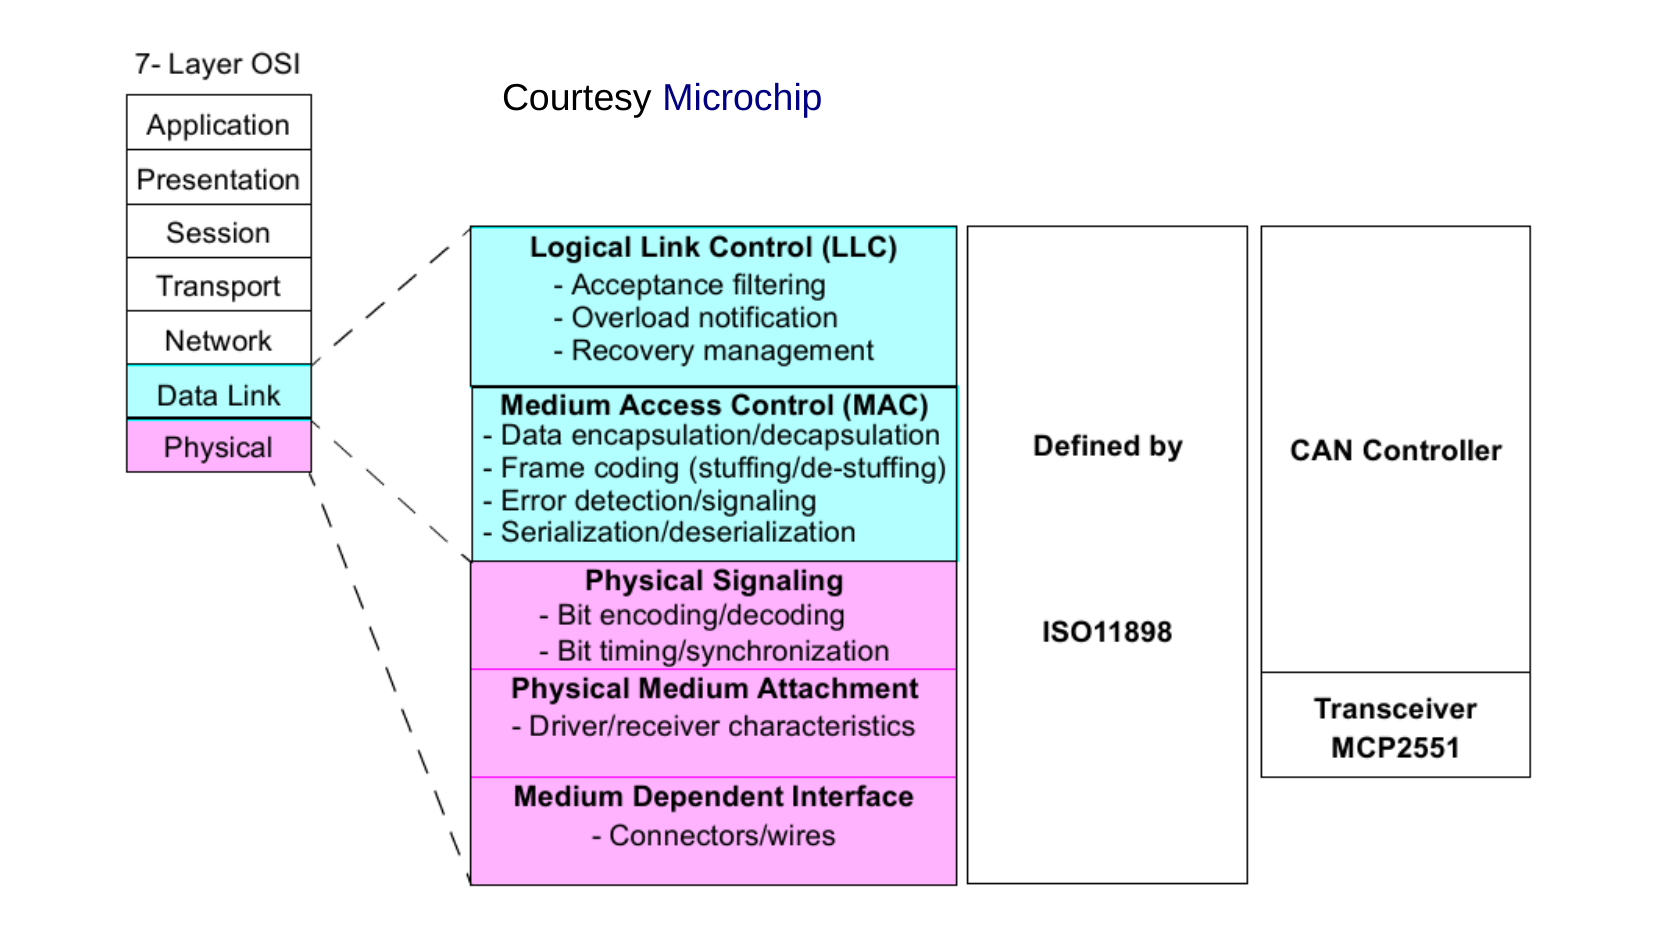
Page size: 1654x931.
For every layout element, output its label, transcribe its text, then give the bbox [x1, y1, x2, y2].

text_box Courtesy Microchip [487, 68, 1402, 126]
picture [81, 27, 1575, 905]
